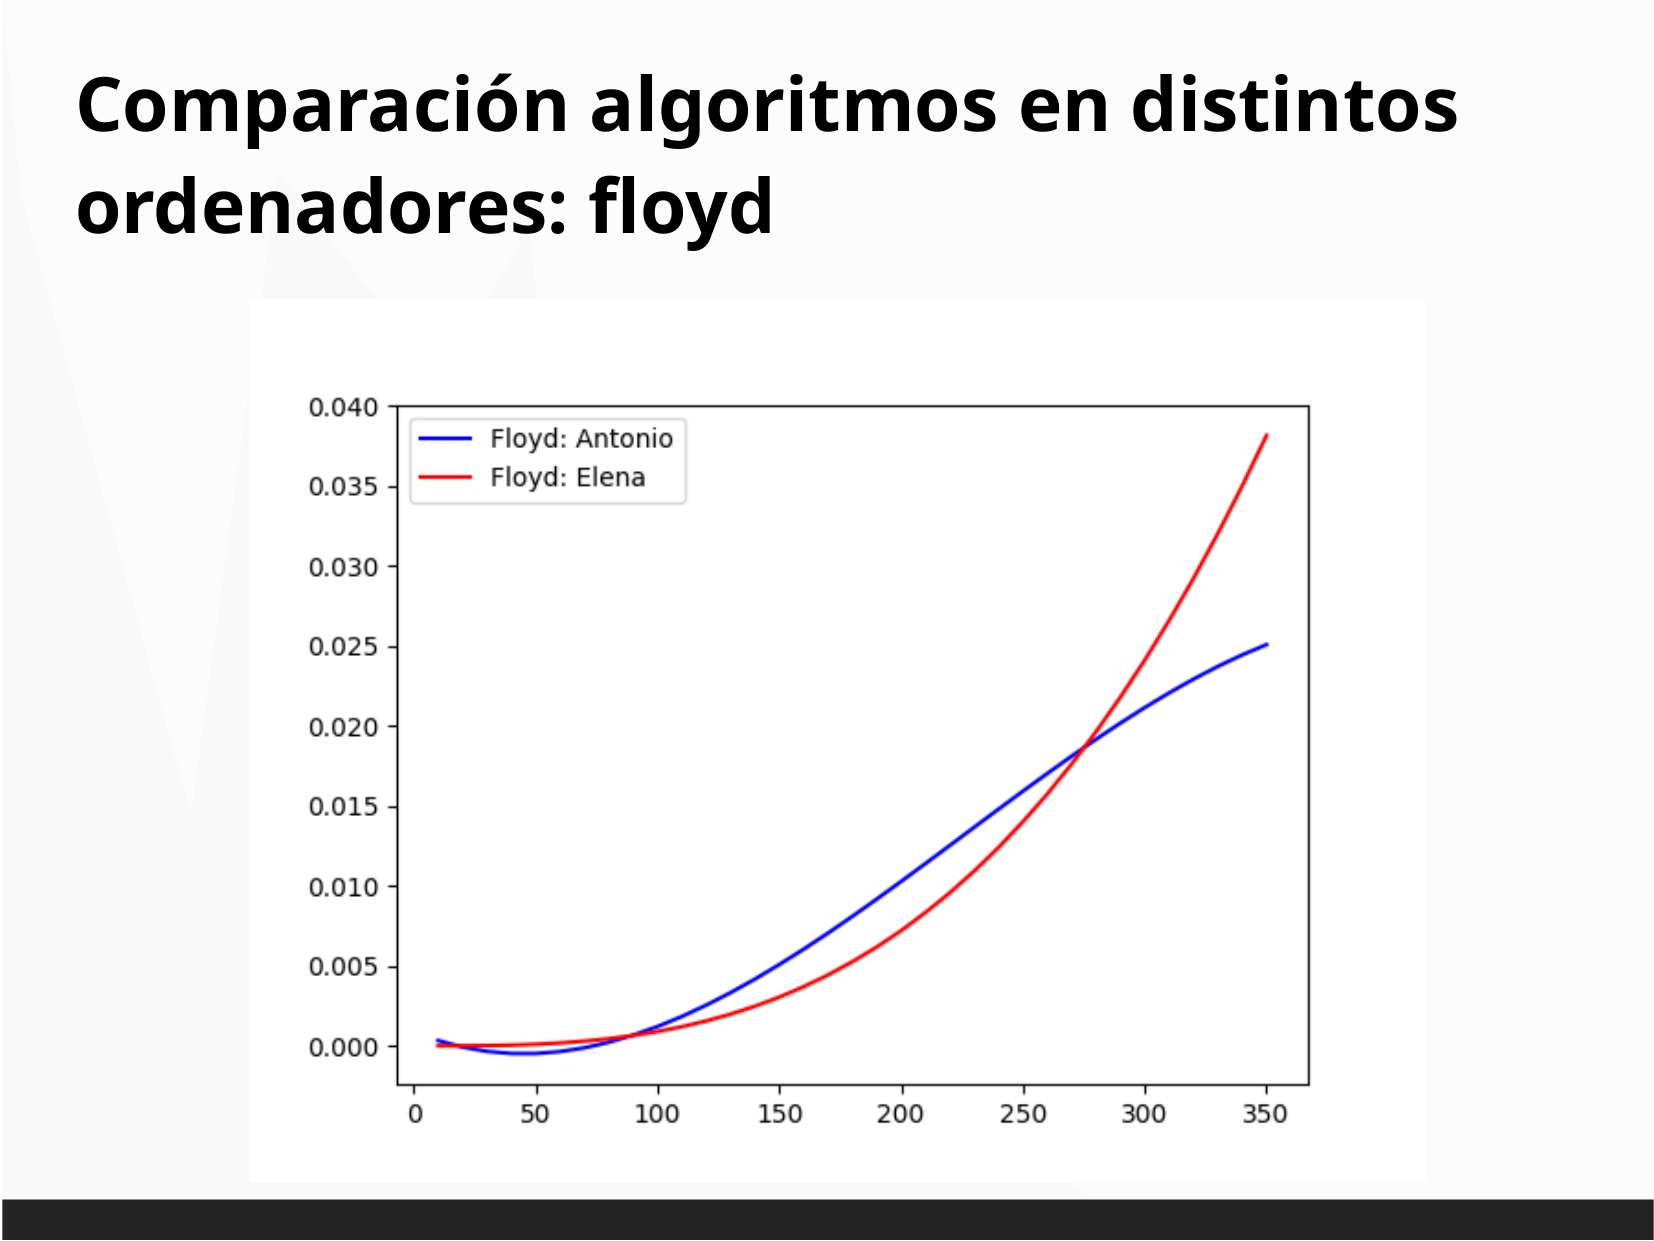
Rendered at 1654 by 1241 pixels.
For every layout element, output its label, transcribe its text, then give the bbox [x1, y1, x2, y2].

title Comparación algoritmos en distintos ordenadores: floyd [75, 6, 1564, 301]
picture [2, 0, 1654, 1241]
